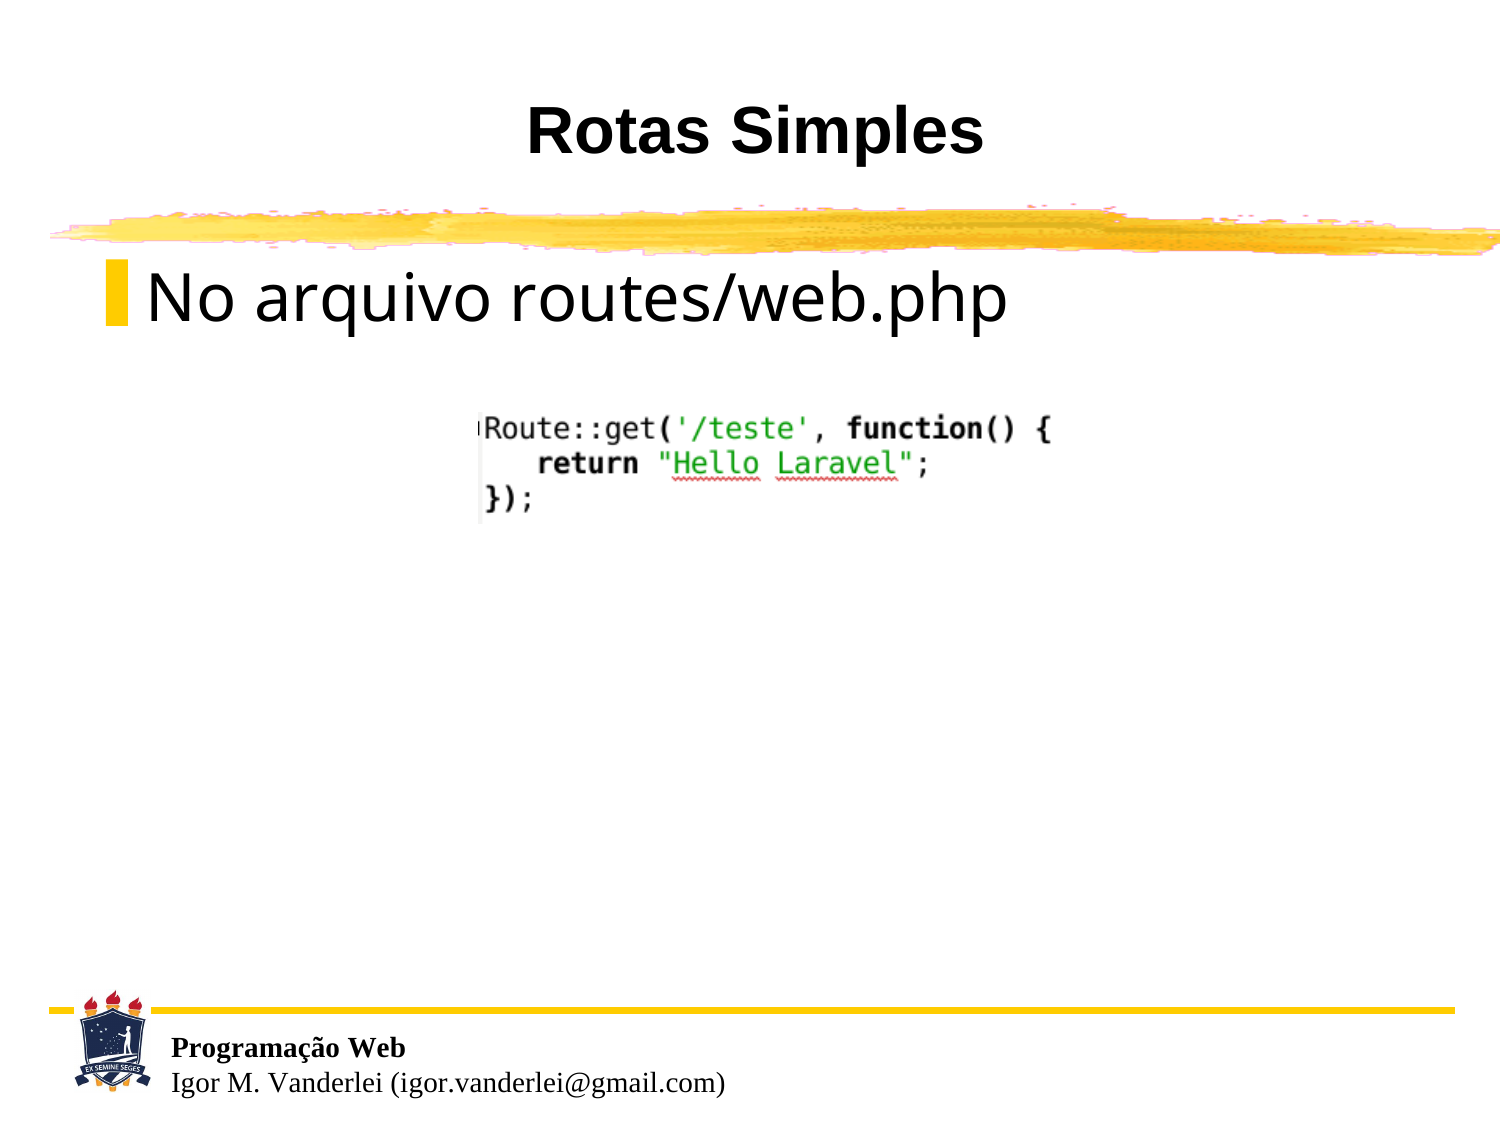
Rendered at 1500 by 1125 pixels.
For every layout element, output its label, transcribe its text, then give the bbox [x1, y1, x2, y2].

picture [50, 198, 1500, 267]
title Rotas Simples [24, 54, 1488, 175]
picture [74, 990, 151, 1093]
list No arquivo routes/web.php [74, 246, 1417, 990]
picture [478, 412, 1074, 524]
